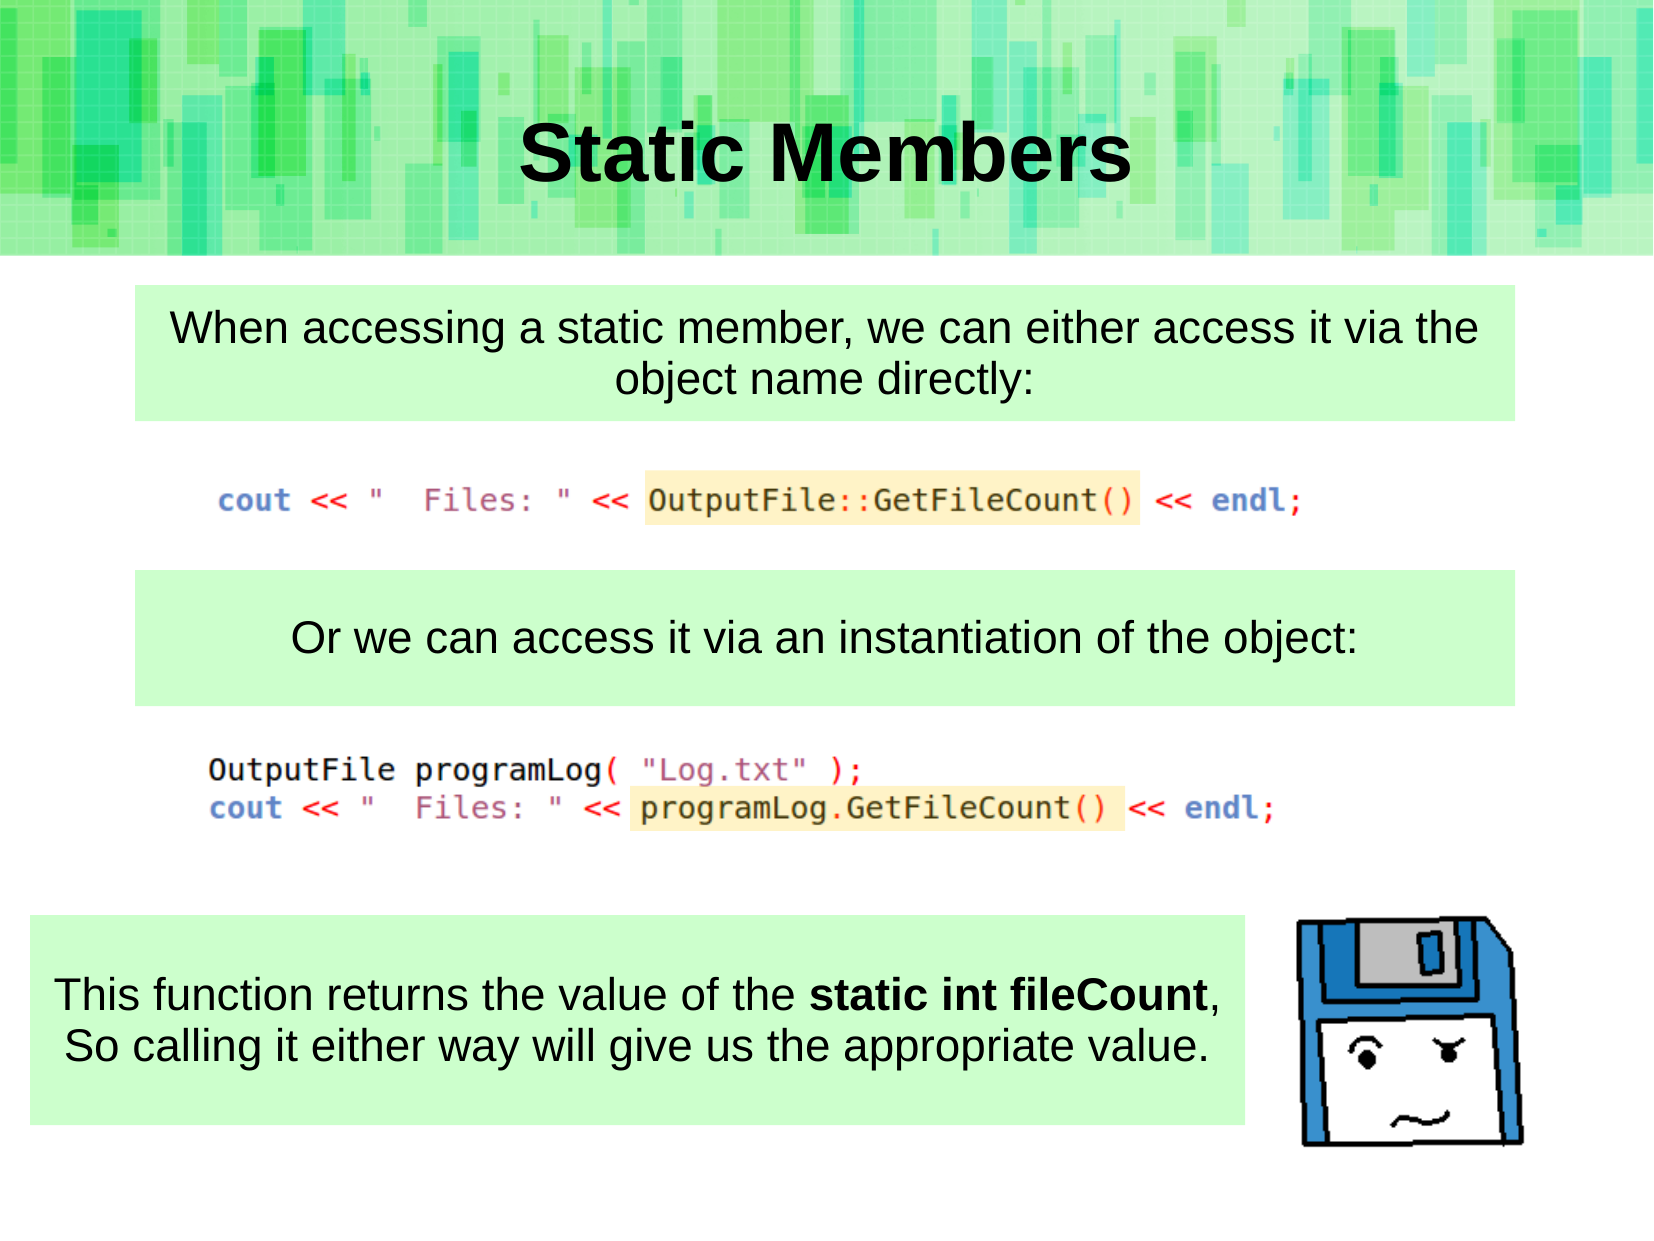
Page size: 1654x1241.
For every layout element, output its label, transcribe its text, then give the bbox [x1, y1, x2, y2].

picture [0, 0, 1654, 1241]
text_box Or we can access it via an instantiation of the object: [135, 570, 1516, 707]
text_box This function returns the value of the static int fileCount, So calling it either way will give us the appropriate value. [30, 915, 1246, 1126]
text_box When accessing a static member, we can either access it via the object name directly: [135, 285, 1516, 422]
text_box [630, 785, 1126, 831]
text_box [645, 470, 1141, 525]
title Static Members [82, 49, 1571, 257]
